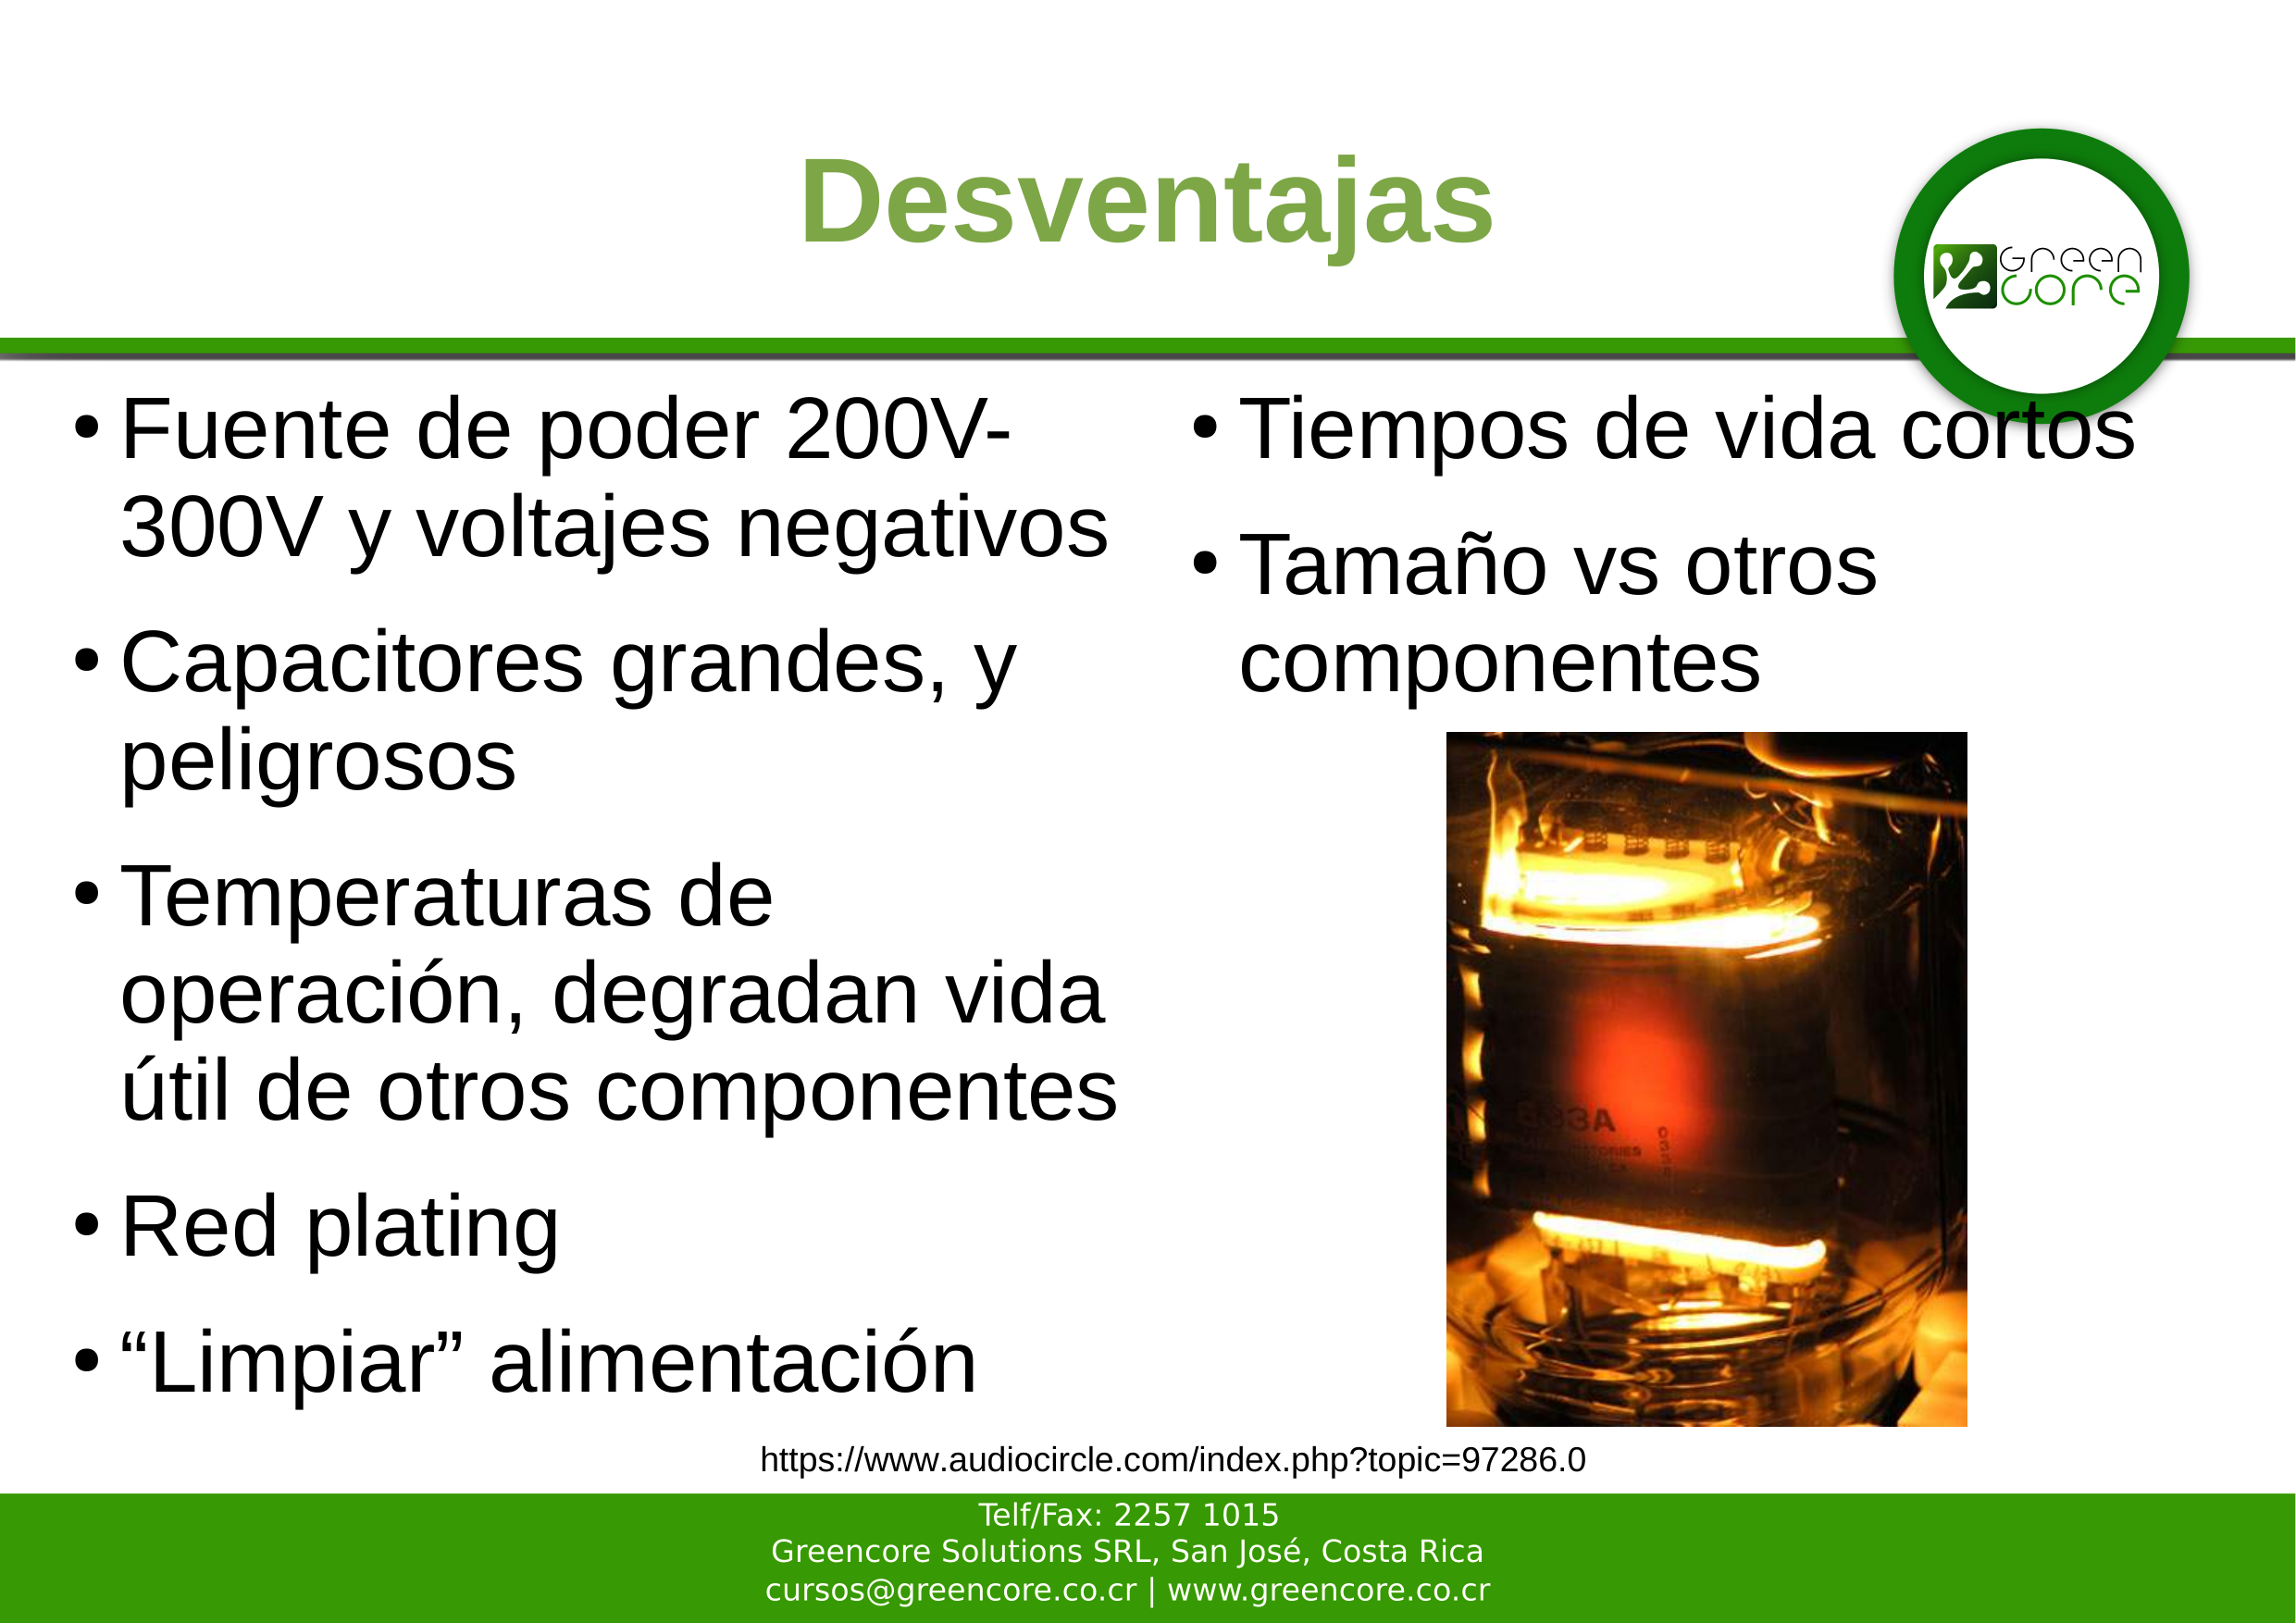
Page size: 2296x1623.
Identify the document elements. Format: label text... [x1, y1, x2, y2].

list Fuente de poder 200V-300V y voltajes negativos Capacitores grandes, y peligrosos Temperaturas de operación, degradan vida útil de otros componentes Red plating “Limpiar” alimentación [55, 379, 1123, 1470]
list Tiempos de vida cortos Tamaño vs otros componentes [1173, 379, 2182, 1321]
picture [0, 0, 2296, 1623]
text_box https://www.audiocircle.com/index.php?topic=97286.0 [746, 1433, 1601, 1486]
title Desventajas [115, 64, 2181, 336]
